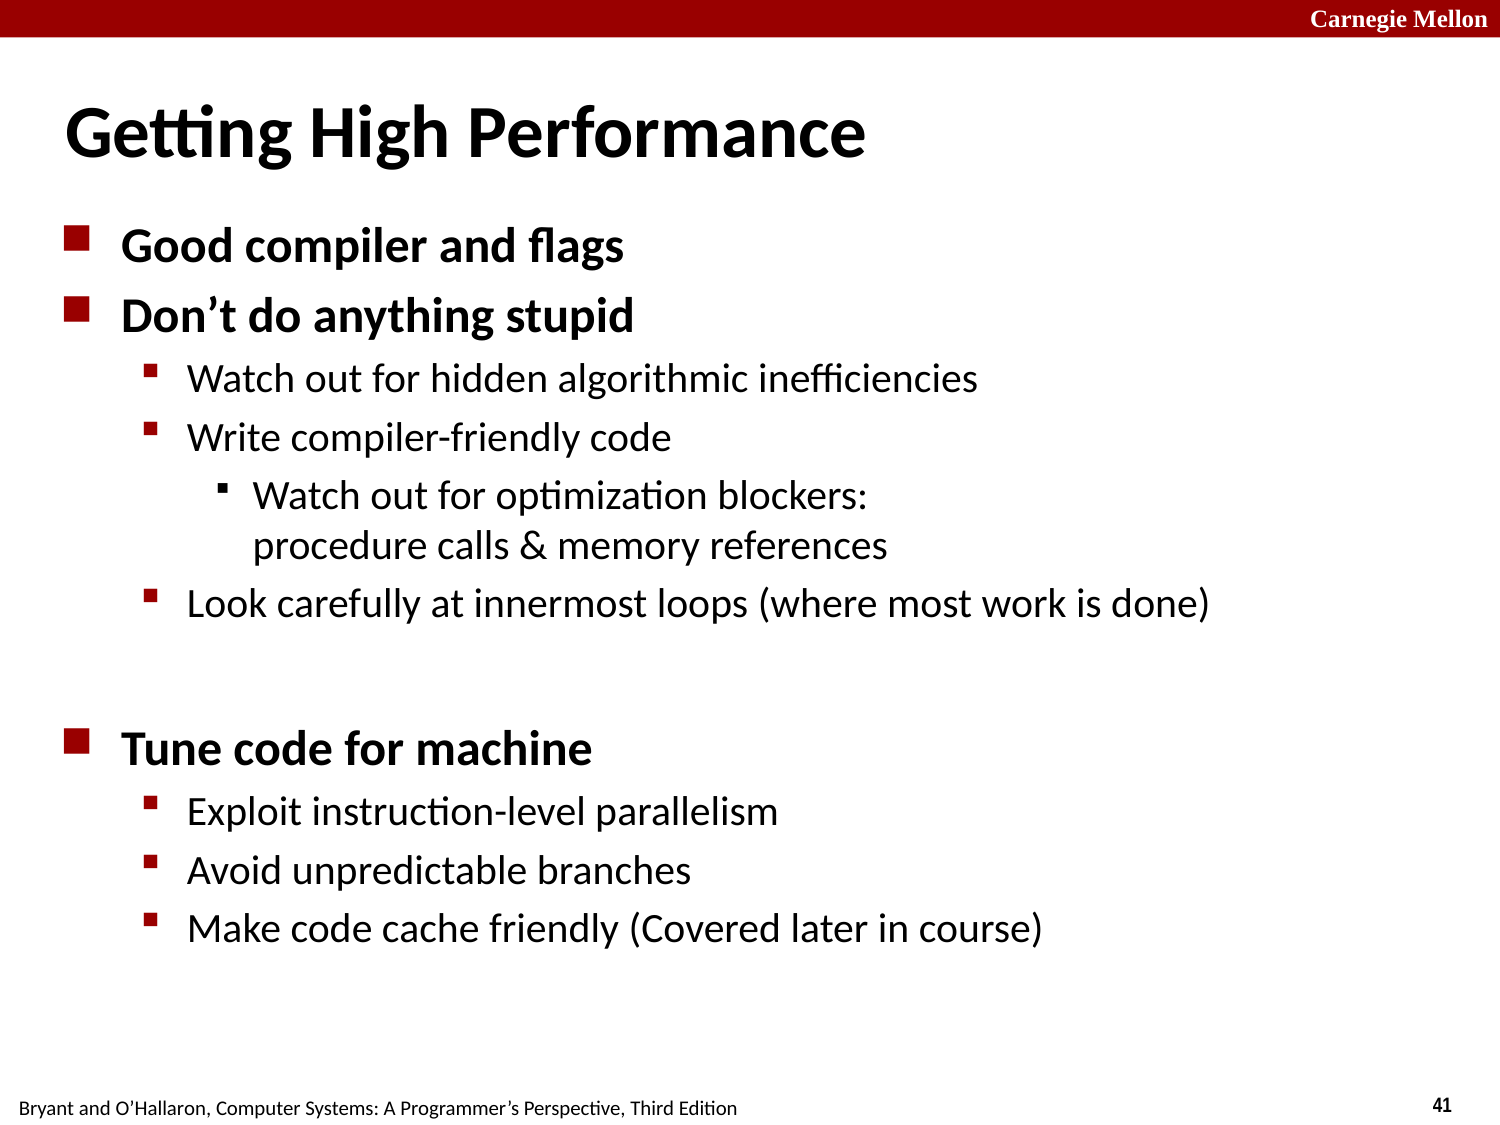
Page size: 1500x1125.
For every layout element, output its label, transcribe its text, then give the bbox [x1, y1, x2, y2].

list Good compiler and flags Don’t do anything stupid Watch out for hidden algorithmic inefficiencies Write compiler-friendly code Watch out for optimization blockers: procedure calls & memory references Look carefully at innermost loops (where most work is done) Tune code for machine Exploit instruction-level parallelism Avoid unpredictable branches Make code cache friendly (Covered later in course) [50, 205, 1415, 1063]
title Getting High Performance [50, 80, 1288, 175]
